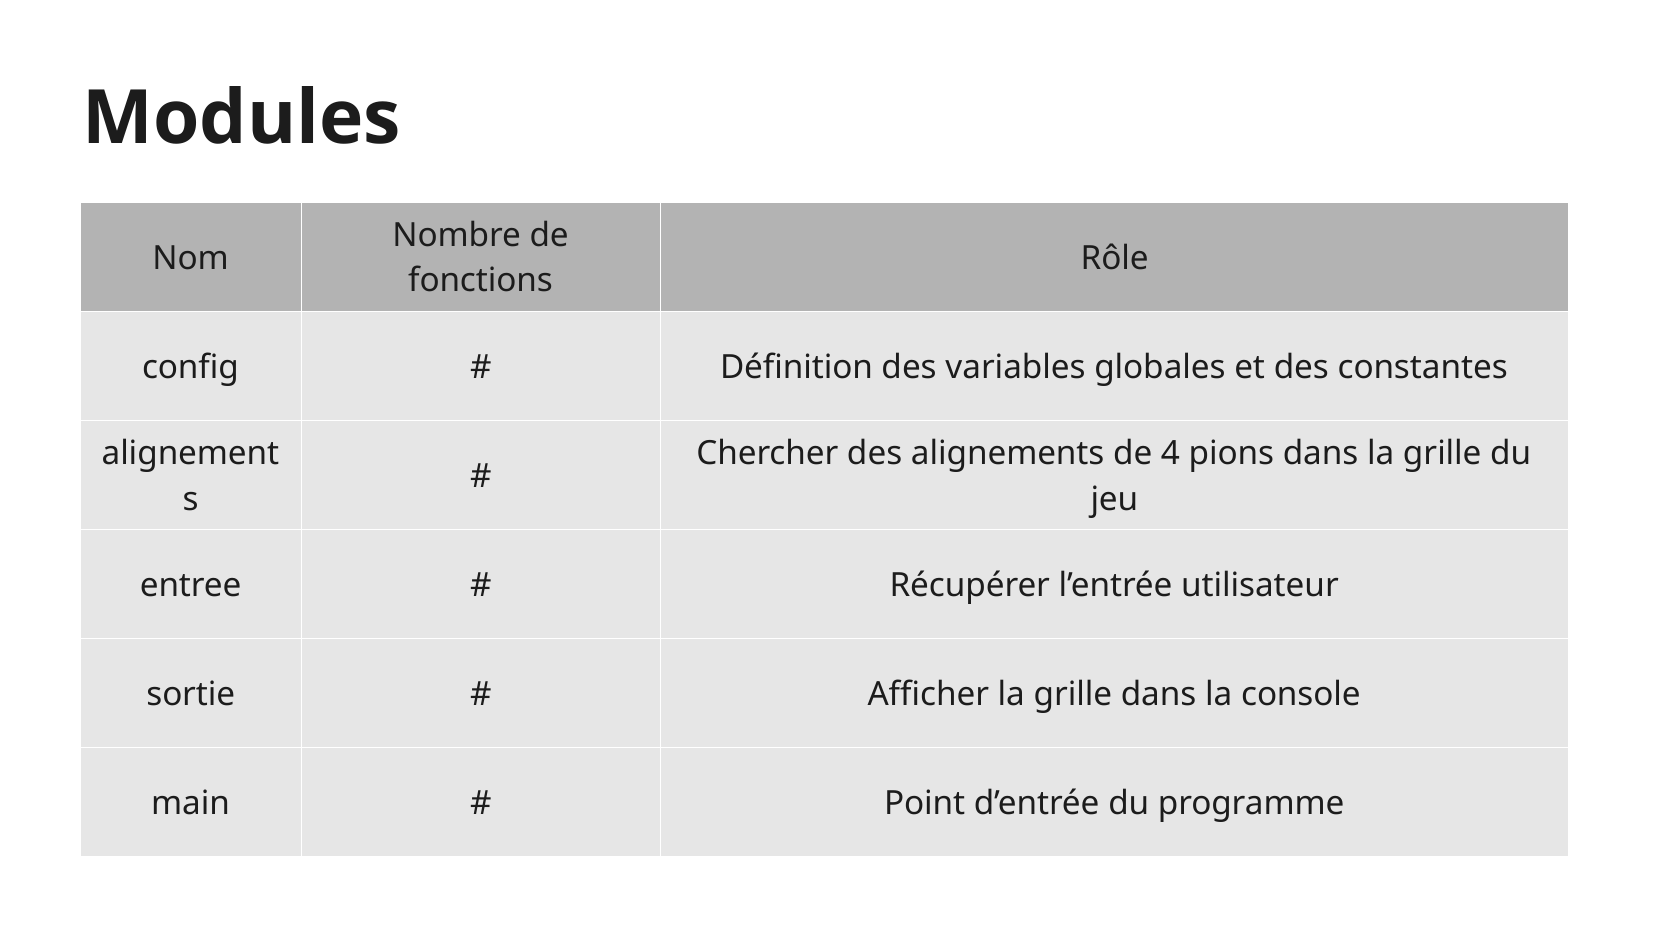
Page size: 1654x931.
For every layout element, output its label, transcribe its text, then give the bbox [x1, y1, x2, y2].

table_cell sortie [81, 639, 301, 747]
table_cell Afficher la grille dans la console [661, 639, 1568, 747]
table_cell Récupérer l’entrée utilisateur [661, 530, 1568, 638]
table_cell # [302, 530, 660, 638]
table_cell # [302, 421, 660, 529]
table_header Nom [81, 203, 301, 311]
table_cell entree [81, 530, 301, 638]
table_cell Chercher des alignements de 4 pions dans la grille du jeu [661, 421, 1568, 529]
table_cell # [302, 639, 660, 747]
table_cell main [81, 748, 301, 856]
table_cell # [302, 748, 660, 856]
table_header Rôle [661, 203, 1568, 311]
table_cell config [81, 312, 301, 420]
table_cell # [302, 312, 660, 420]
table_cell alignements [81, 421, 301, 529]
table_cell Point d’entrée du programme [661, 748, 1568, 856]
title Modules [82, 37, 1571, 193]
table_cell Définition des variables globales et des constantes [661, 312, 1568, 420]
table_header Nombre de fonctions [302, 203, 660, 311]
